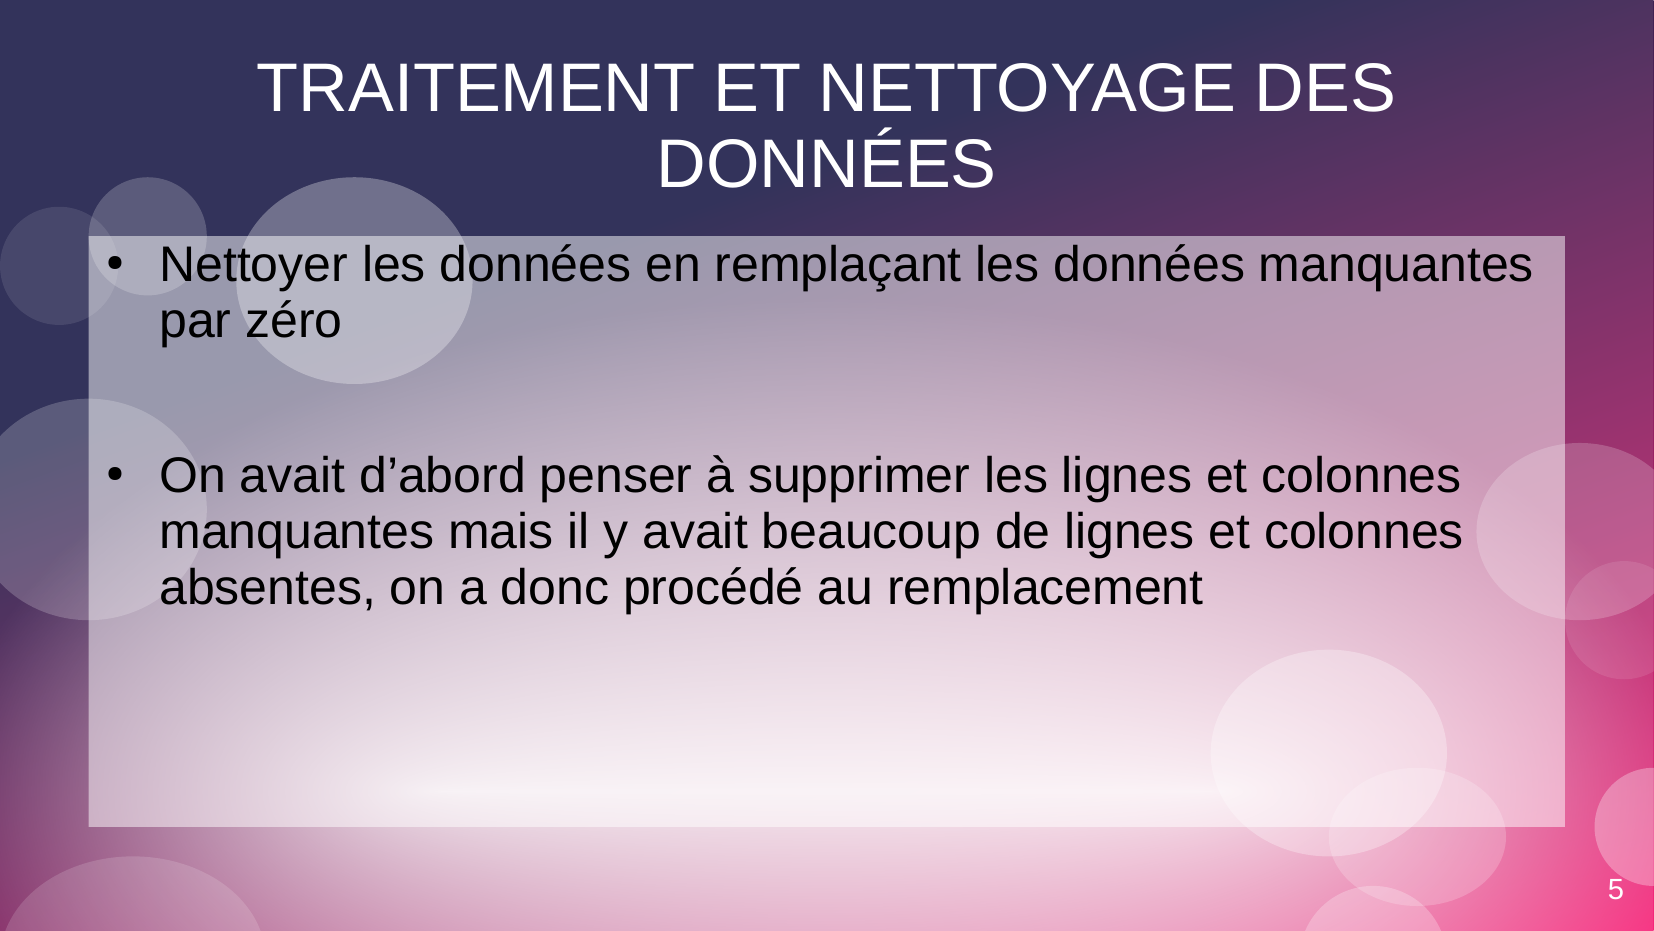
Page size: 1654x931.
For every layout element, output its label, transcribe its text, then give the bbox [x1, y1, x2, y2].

title TRAITEMENT ET NETTOYAGE DES DONNÉES [88, 44, 1565, 207]
list Nettoyer les données en remplaçant les données manquantes par zéro On avait d’abord penser à supprimer les lignes et colonnes manquantes mais il y avait beaucoup de lignes et colonnes absentes, on a donc procédé au remplacement [88, 236, 1565, 827]
